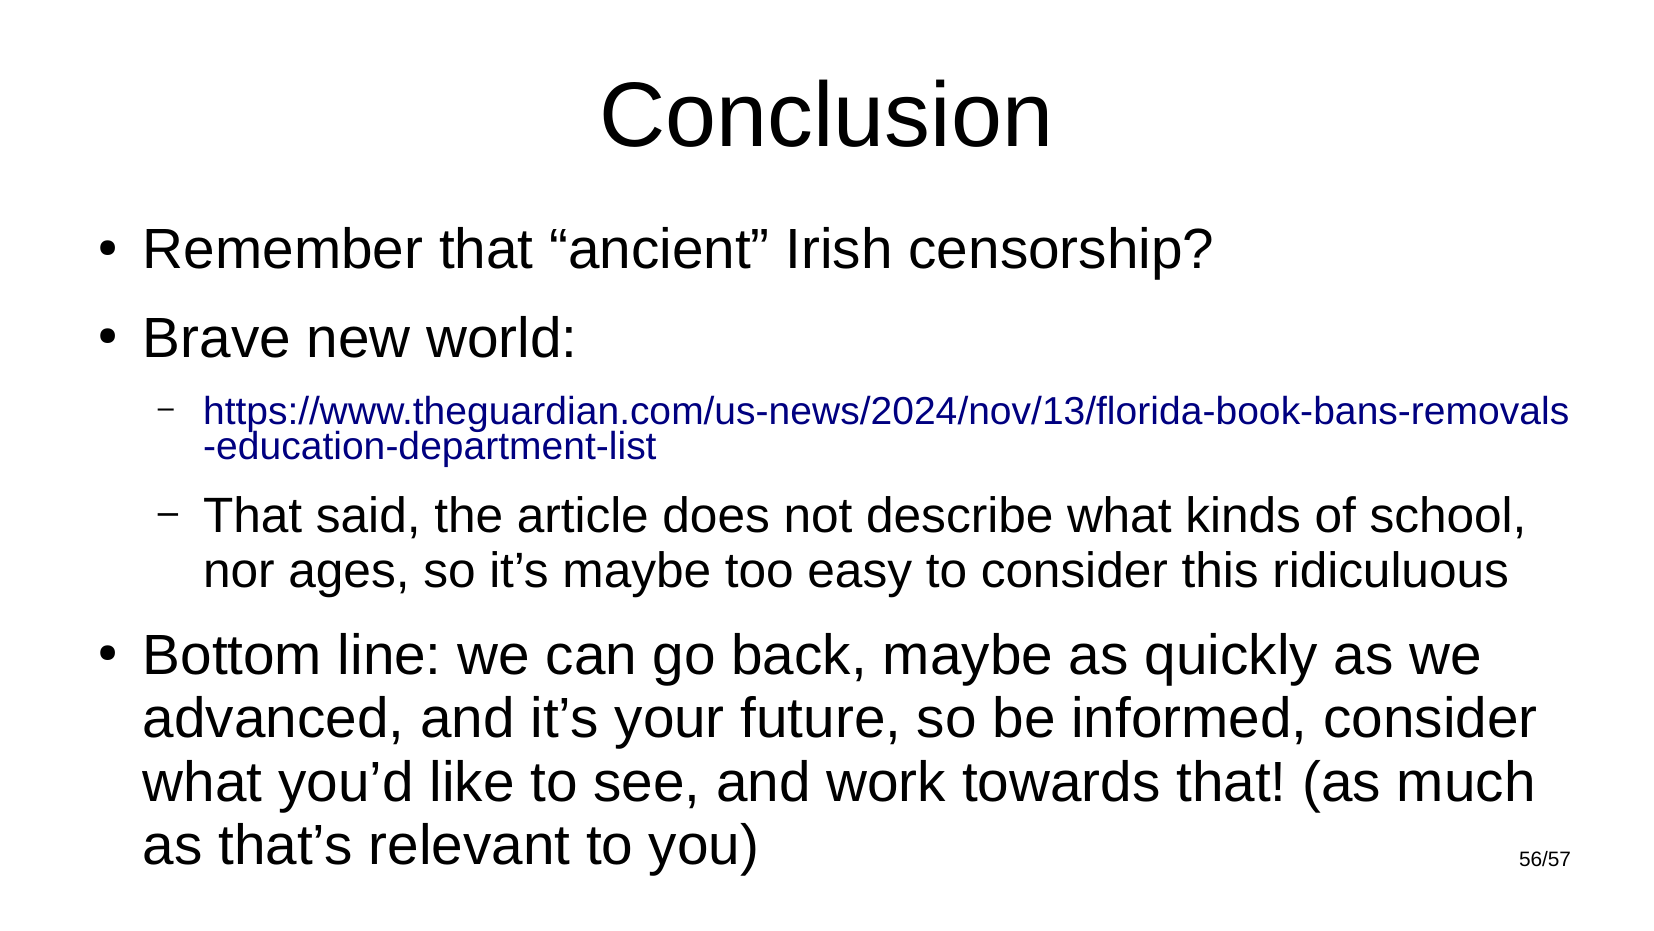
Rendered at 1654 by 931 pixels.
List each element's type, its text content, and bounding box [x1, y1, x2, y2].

list Remember that “ancient” Irish censorship? Brave new world: https://www.theguardian.com/us-news/2024/nov/13/florida-book-bans-removals-education-department-list That said, the article does not describe what kinds of school, nor ages, so it’s maybe too easy to consider this ridiculuous Bottom line: we can go back, maybe as quickly as we advanced, and it’s your future, so be informed, consider what you’d like to see, and work towards that! (as much as that’s relevant to you) [82, 217, 1571, 851]
title Conclusion [82, 37, 1571, 193]
